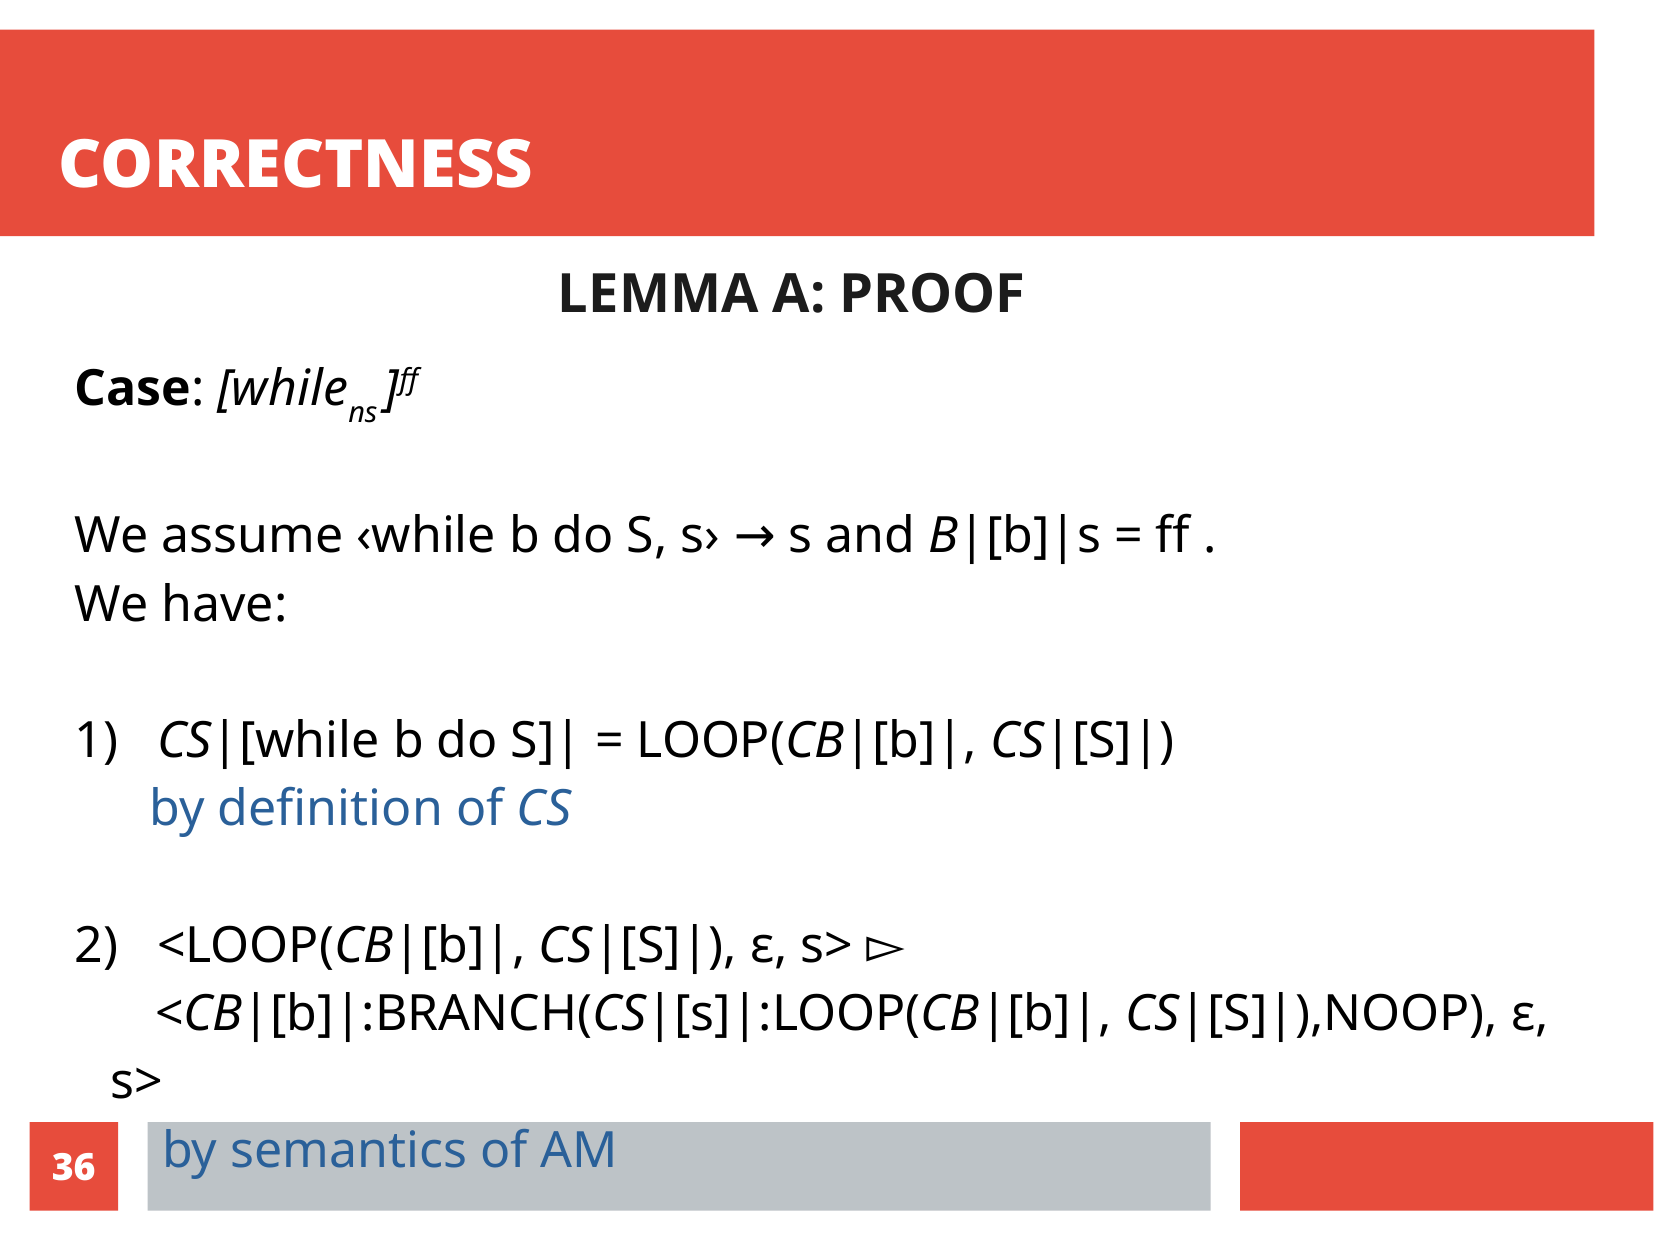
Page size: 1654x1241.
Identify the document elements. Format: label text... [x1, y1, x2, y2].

title CORRECTNESS [59, 59, 1595, 207]
list LEMMA A: PROOF [39, 255, 1546, 1023]
text_box Case: [whilens ]ff We assume ‹while b do S, s› → s and B|[b]|s = ff . We have: CS|[while b do S]| = LOOP(CB|[b]|, CS|[S]|) by definition of CS <LOOP(CB|[b]|, CS|[S]|), ε, s> ▻ <CB|[b]|:BRANCH(CS|[s]|:LOOP(CB|[b]|, CS|[S]|),NOOP), ε, s> by semantics of AM [60, 345, 1576, 1081]
